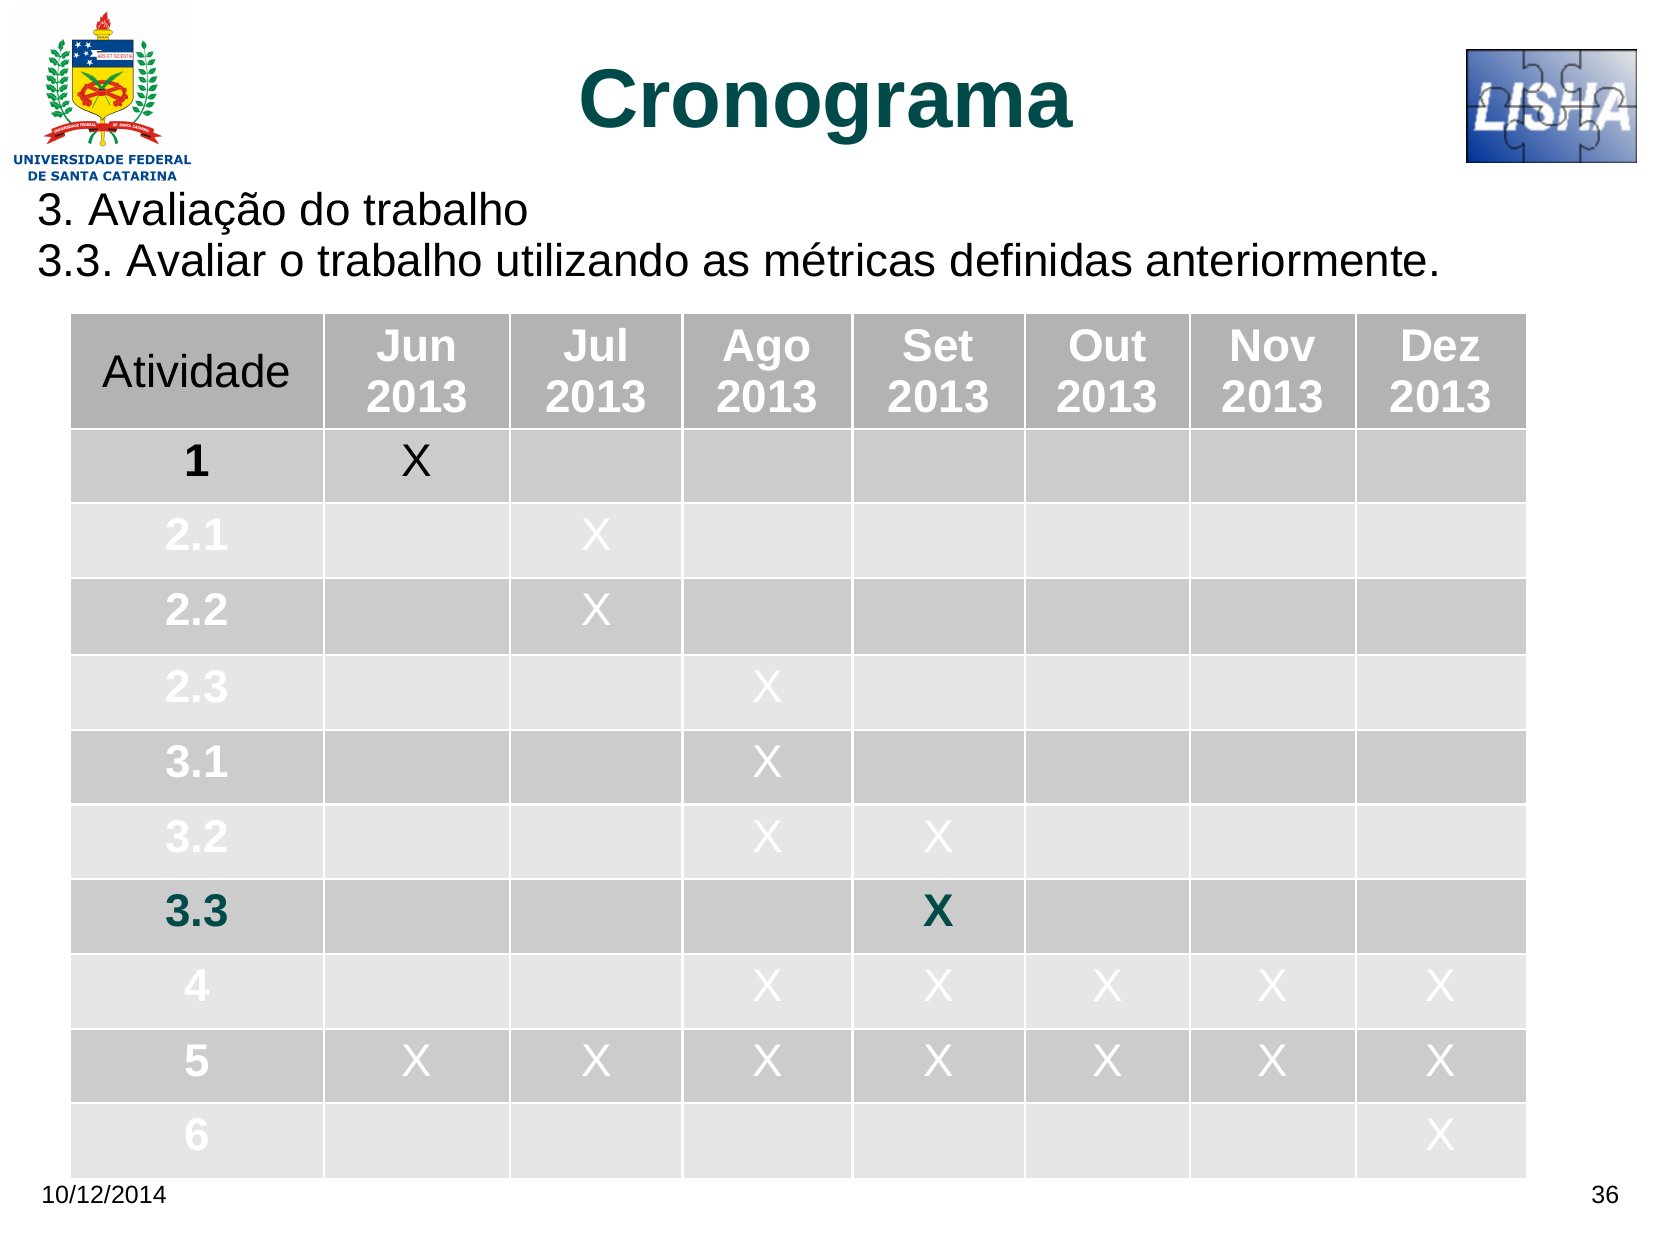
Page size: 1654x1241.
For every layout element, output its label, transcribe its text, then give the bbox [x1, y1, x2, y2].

table_cell [325, 955, 509, 1028]
table_cell 4 [71, 955, 323, 1028]
table_cell X [1357, 1104, 1526, 1178]
table_cell X [1357, 1030, 1526, 1102]
table_header Dez 2013 [1357, 314, 1526, 428]
table_header Ago 2013 [684, 314, 851, 428]
picture [13, 6, 191, 181]
picture [1466, 49, 1637, 163]
table_cell [511, 806, 681, 878]
table_cell X [1191, 955, 1355, 1028]
table_cell X [684, 731, 851, 803]
table_cell [1191, 1104, 1355, 1178]
table_header Jun 2013 [325, 314, 509, 428]
table_header Out 2013 [1026, 314, 1189, 428]
table_cell X [1026, 955, 1189, 1028]
table_cell [1026, 880, 1189, 953]
table_cell 5 [71, 1030, 323, 1102]
table_cell [325, 806, 509, 878]
table_cell X [325, 430, 509, 502]
table_cell [1357, 504, 1526, 577]
table_cell X [854, 806, 1024, 878]
table_cell [854, 656, 1024, 729]
table_cell [1191, 504, 1355, 577]
table_cell [325, 504, 509, 577]
table_cell [1191, 880, 1355, 953]
table_cell [325, 880, 509, 953]
table_cell [684, 880, 851, 953]
table_cell [1357, 806, 1526, 878]
table_cell 2.1 [71, 504, 323, 577]
table_cell X [684, 955, 851, 1028]
table_cell [511, 656, 681, 729]
table_cell X [1191, 1030, 1355, 1102]
table_cell X [1026, 1030, 1189, 1102]
table_cell [325, 731, 509, 803]
table_cell [684, 504, 851, 577]
table_cell [1026, 579, 1189, 654]
table_cell 2.2 [71, 579, 323, 654]
table_cell X [511, 579, 681, 654]
table_cell [684, 1104, 851, 1178]
table_cell X [511, 504, 681, 577]
table_cell [1026, 656, 1189, 729]
table_cell X [684, 656, 851, 729]
table_cell [325, 1104, 509, 1178]
table_cell X [854, 955, 1024, 1028]
table_cell [511, 955, 681, 1028]
table_header Atividade [71, 314, 323, 428]
table_cell X [854, 1030, 1024, 1102]
table_cell 3.1 [71, 731, 323, 803]
table_cell X [325, 1030, 509, 1102]
table_cell [1191, 430, 1355, 502]
table_cell [325, 656, 509, 729]
table_cell 6 [71, 1104, 323, 1178]
table_cell X [511, 1030, 681, 1102]
table_cell [684, 579, 851, 654]
table_cell [511, 880, 681, 953]
table_cell [1357, 880, 1526, 953]
table_cell [325, 579, 509, 654]
table_cell [1357, 731, 1526, 803]
table_cell [854, 504, 1024, 577]
table_cell [1191, 579, 1355, 654]
title Cronograma [190, 27, 1461, 183]
table_cell [1191, 656, 1355, 729]
table_cell [511, 430, 681, 502]
table_cell 1 [71, 430, 323, 502]
table_cell X [684, 1030, 851, 1102]
table_cell 2.3 [71, 656, 323, 729]
table_cell [854, 731, 1024, 803]
table_cell [511, 731, 681, 803]
table_cell X [1357, 955, 1526, 1028]
table_cell [1191, 731, 1355, 803]
table_cell [1357, 430, 1526, 502]
table_cell [1191, 806, 1355, 878]
table_cell [511, 1104, 681, 1178]
table_cell X [684, 806, 851, 878]
table_header Nov 2013 [1191, 314, 1355, 428]
table_cell [1026, 806, 1189, 878]
table_cell [1026, 504, 1189, 577]
table_cell [1357, 656, 1526, 729]
table_cell [854, 1104, 1024, 1178]
table_header Set 2013 [854, 314, 1024, 428]
table_cell [684, 430, 851, 502]
table_cell 3.2 [71, 806, 323, 878]
table_header Jul 2013 [511, 314, 681, 428]
table_cell [1026, 430, 1189, 502]
table_cell [1357, 579, 1526, 654]
table_cell [1026, 1104, 1189, 1178]
table_cell X [854, 880, 1024, 953]
list 3. Avaliação do trabalho 3.3. Avaliar o trabalho utilizando as métricas definidas anteriormente. [37, 183, 1613, 298]
table_cell [854, 579, 1024, 654]
table_cell 3.3 [71, 880, 323, 953]
table_cell [854, 430, 1024, 502]
table_cell [1026, 731, 1189, 803]
